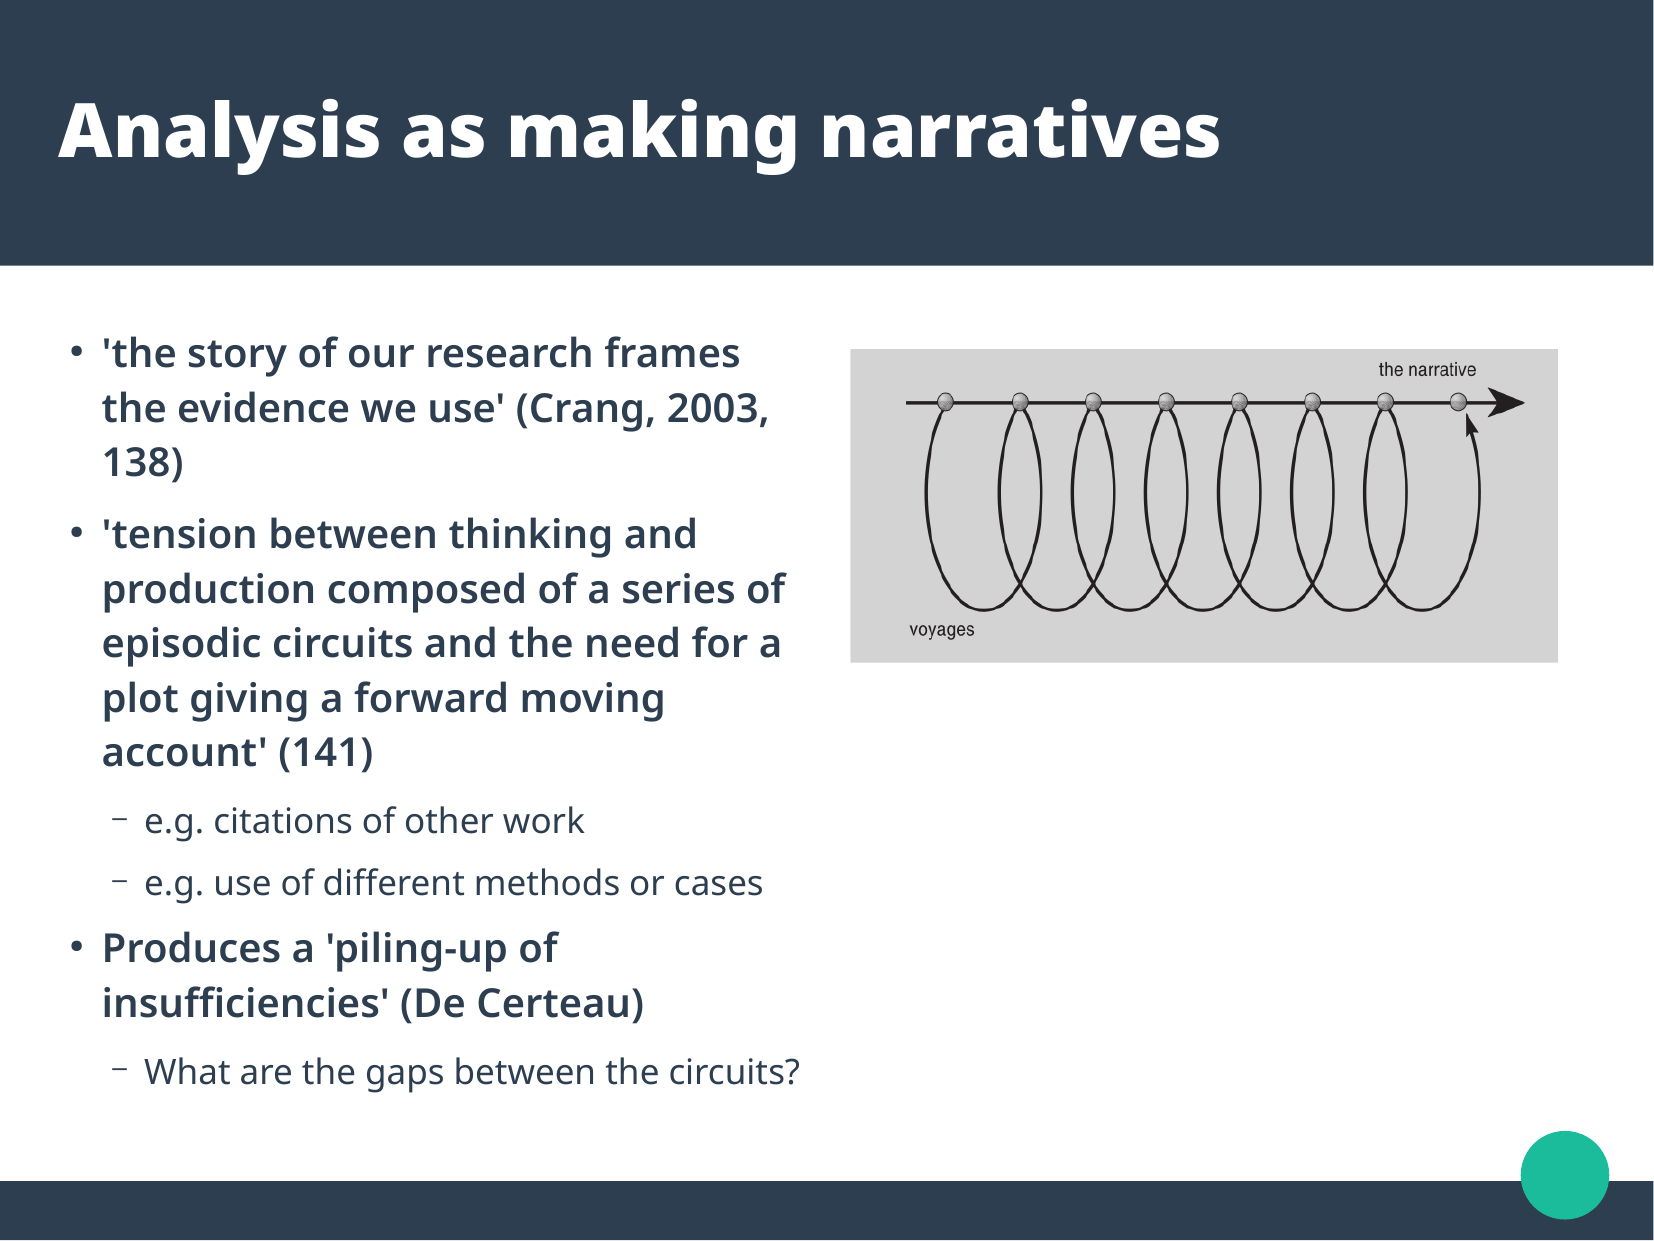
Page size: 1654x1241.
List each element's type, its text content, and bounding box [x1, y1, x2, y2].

list [845, 324, 1596, 1152]
title Analysis as making narratives [59, 49, 1595, 207]
list 'the story of our research frames the evidence we use' (Crang, 2003, 138) 'tension between thinking and production composed of a series of episodic circuits and the need for a plot giving a forward moving account' (141) e.g. citations of other work e.g. use of different methods or cases Produces a 'piling-up of insufficiencies' (De Certeau) What are the gaps between the circuits? [59, 324, 809, 1152]
picture [850, 349, 1560, 674]
